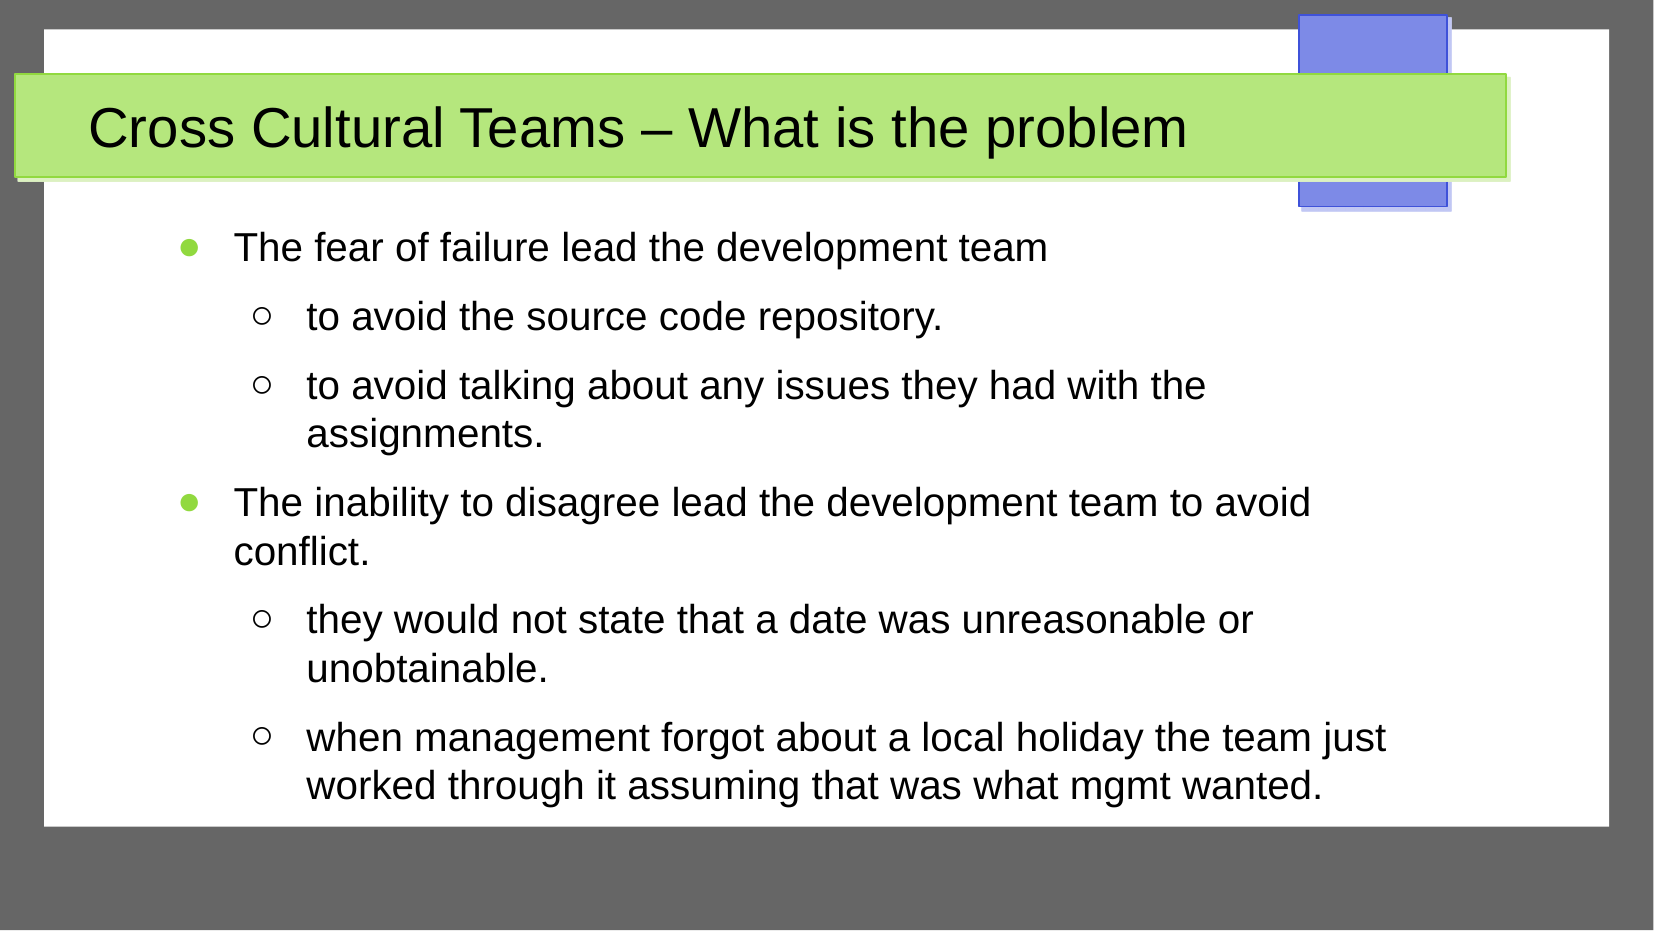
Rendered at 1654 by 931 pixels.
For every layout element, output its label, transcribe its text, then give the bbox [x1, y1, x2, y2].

text_box Cross Cultural Teams – What is the problem [88, 73, 1506, 178]
text_box The fear of failure lead the development team to avoid the source code repository. to avoid talking about any issues they had with the assignments. The inability to disagree lead the development team to avoid conflict. they would not state that a date was unreasonable or unobtainable. when management forgot about a local holiday the team just worked through it assuming that was what mgmt wanted. [160, 221, 1450, 812]
